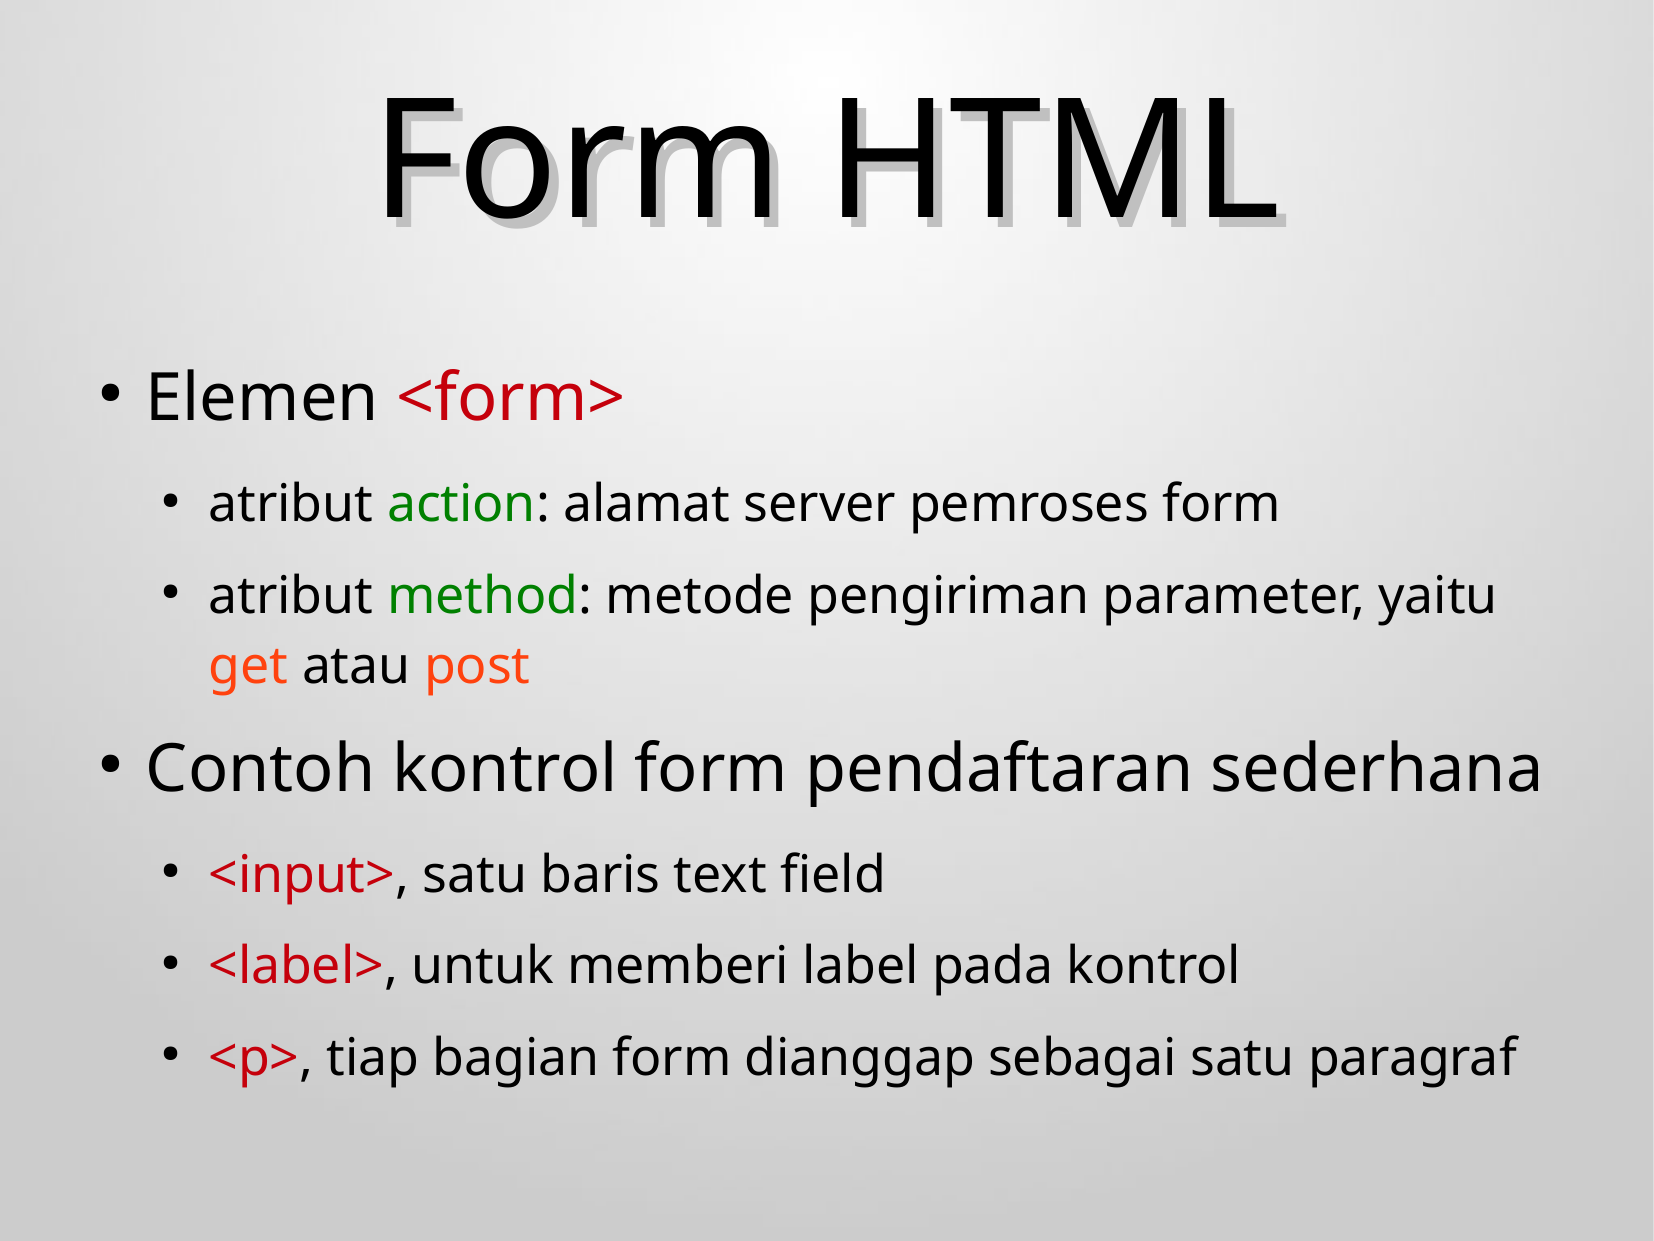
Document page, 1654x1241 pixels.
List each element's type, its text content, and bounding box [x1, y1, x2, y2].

title Form HTML [82, 49, 1571, 257]
list Elemen <form> atribut action: alamat server pemroses form atribut method: metode pengiriman parameter, yaitu get atau post Contoh kontrol form pendaftaran sederhana <input>, satu baris text field <label>, untuk memberi label pada kontrol <p>, tiap bagian form dianggap sebagai satu paragraf [82, 349, 1571, 1168]
picture [0, 0, 1654, 1241]
